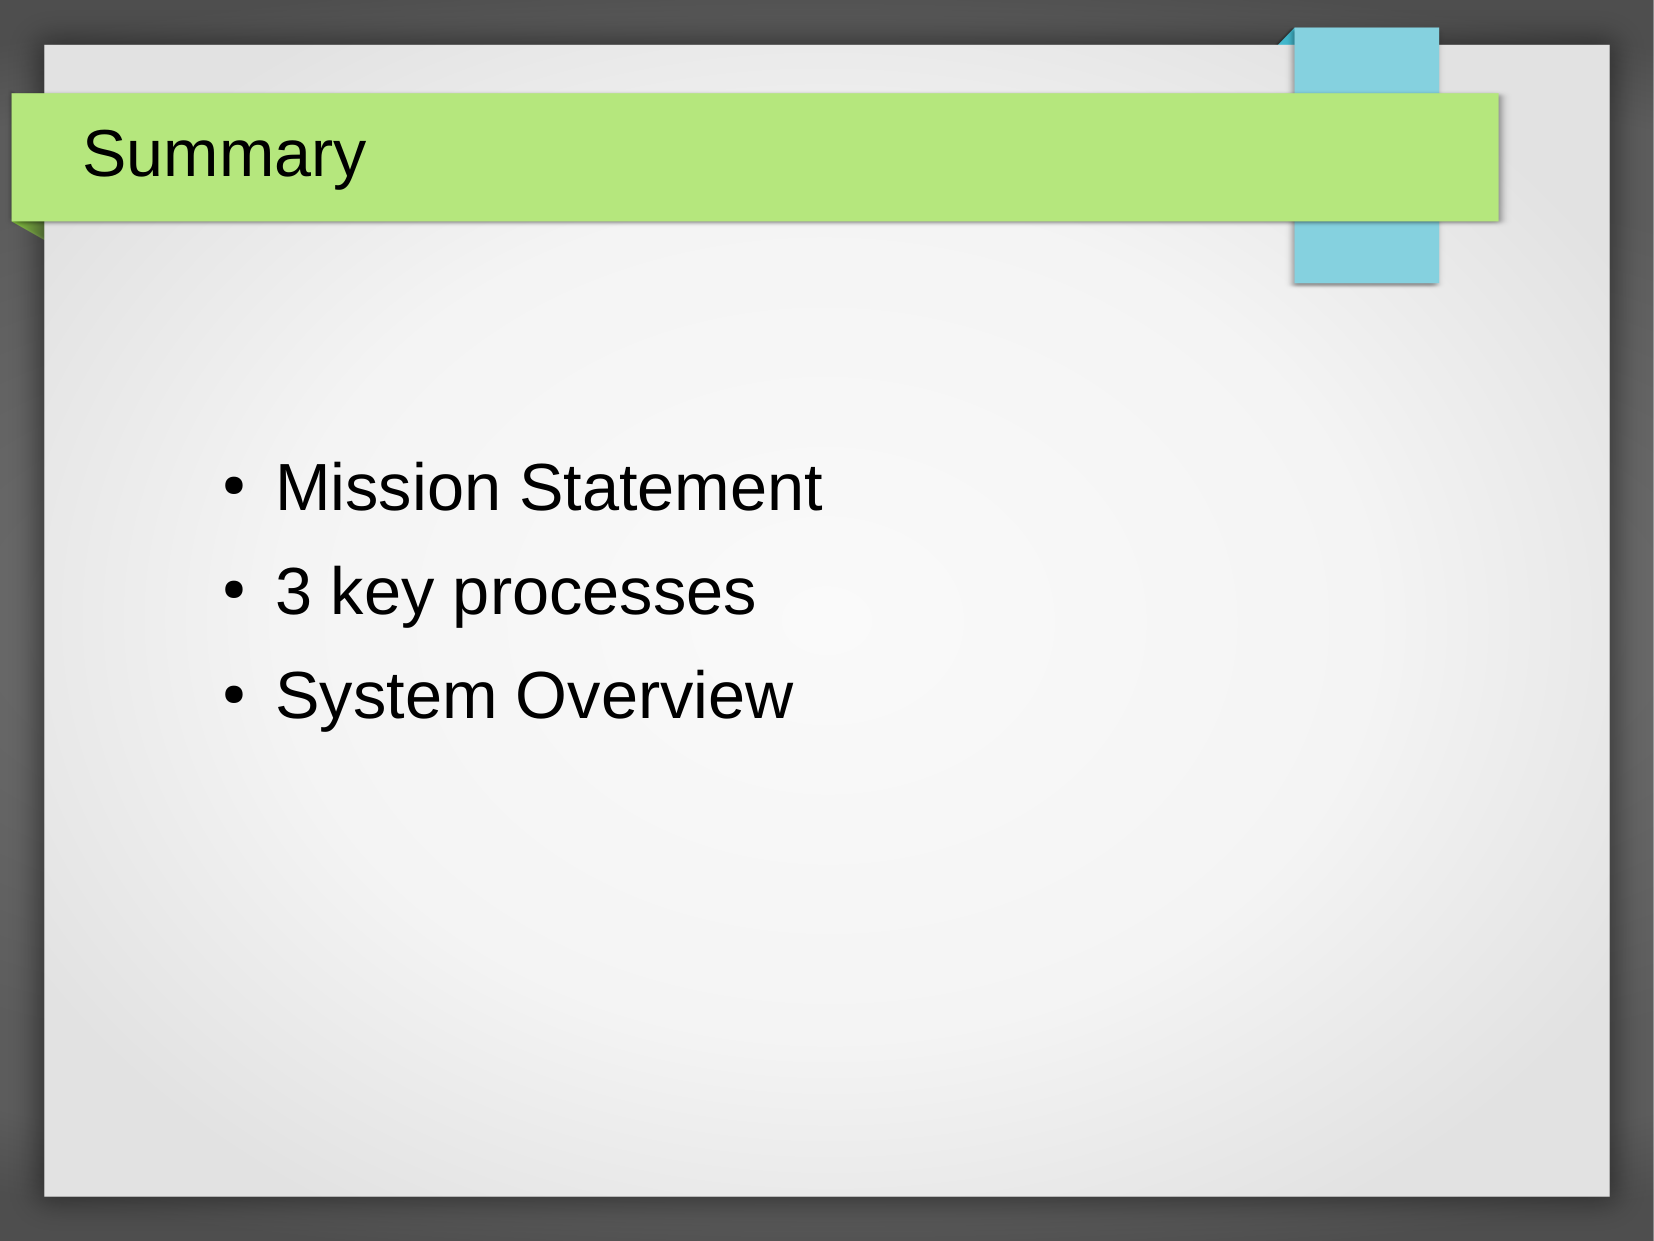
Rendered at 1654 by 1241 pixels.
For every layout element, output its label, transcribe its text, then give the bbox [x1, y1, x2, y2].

title Summary [82, 94, 1264, 213]
list Mission Statement 3 key processes System Overview [204, 450, 1450, 794]
picture [0, 0, 1654, 1241]
